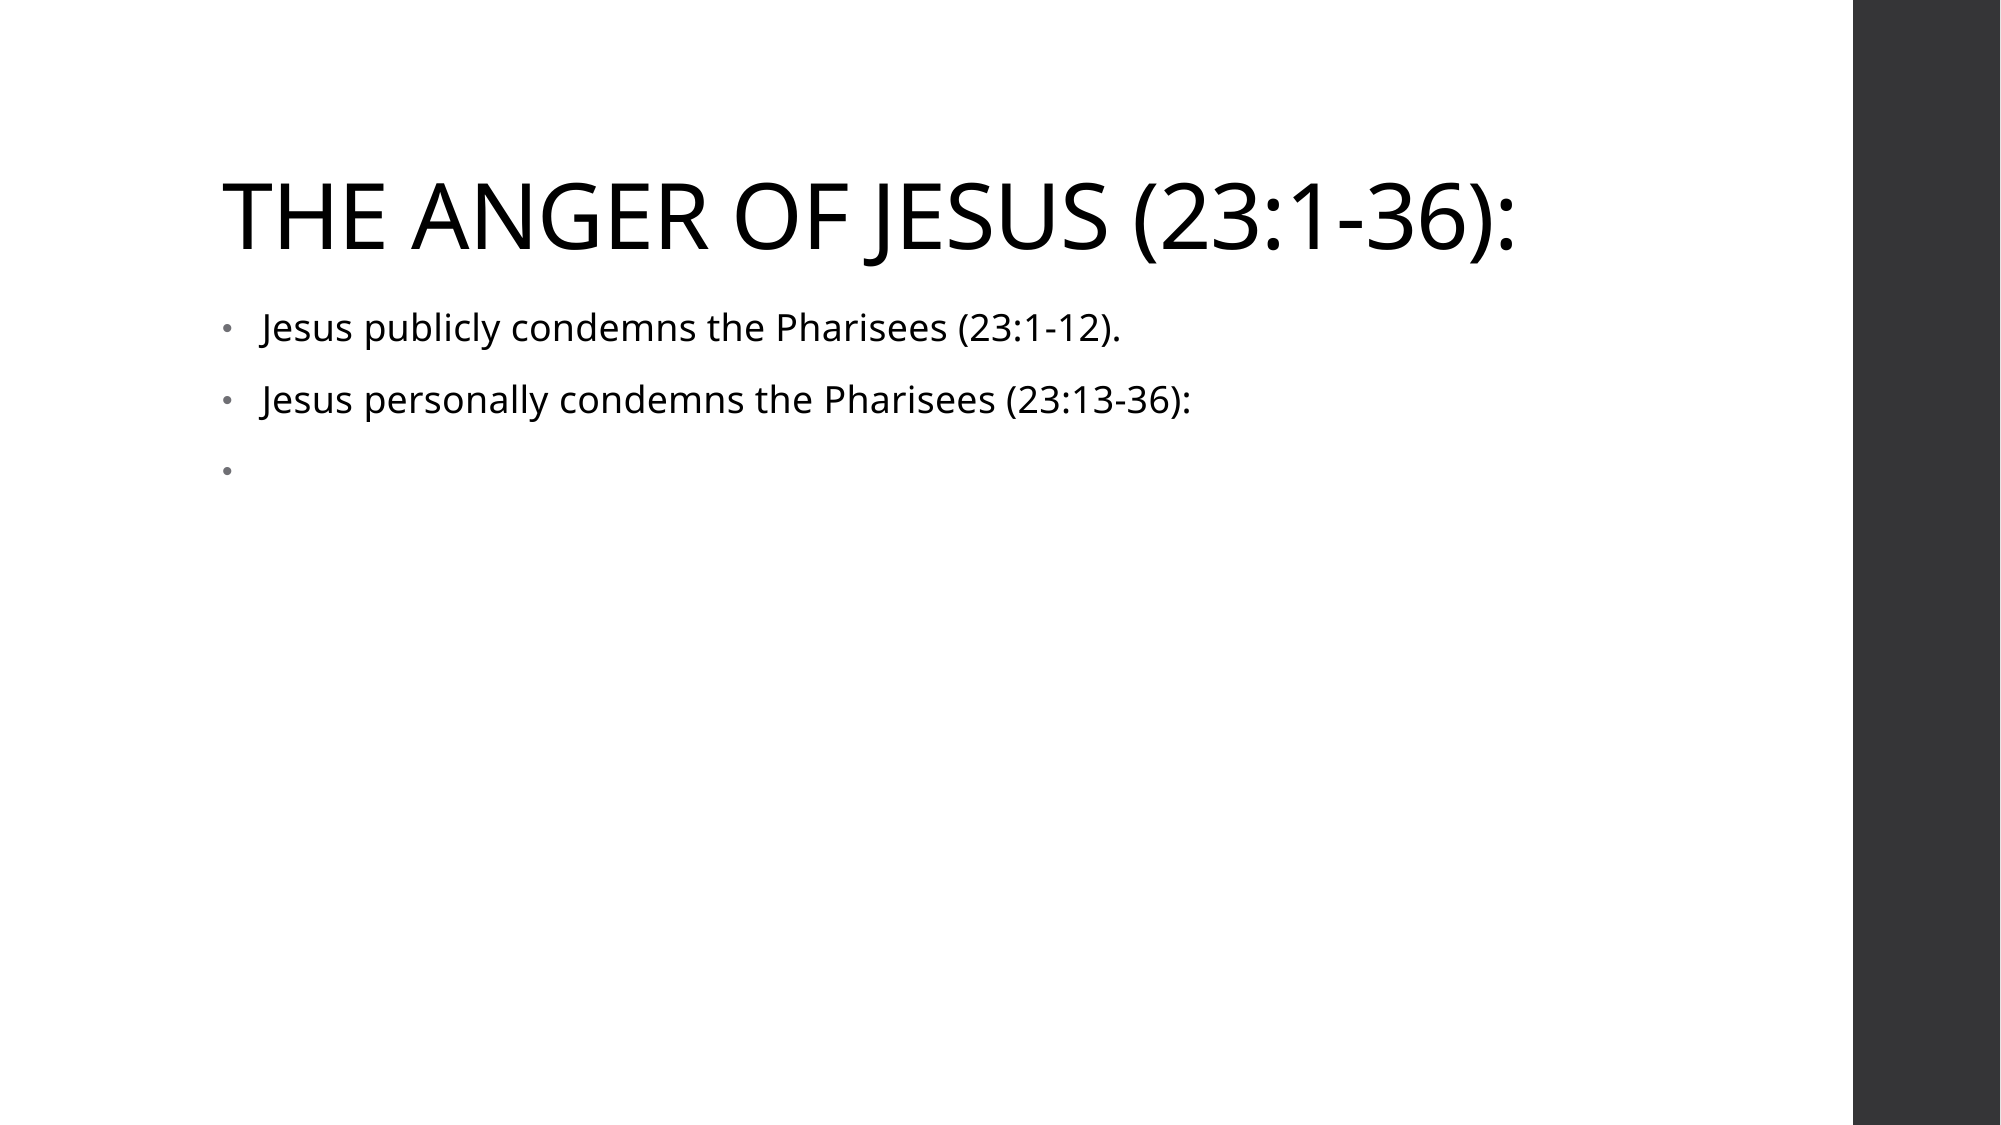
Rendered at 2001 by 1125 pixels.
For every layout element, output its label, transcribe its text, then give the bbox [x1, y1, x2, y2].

title THE ANGER OF JESUS (23:1-36): [206, 60, 1797, 278]
list Jesus publicly condemns the Pharisees (23:1-12). Jesus personally condemns the Pharisees (23:13-36): [206, 299, 1617, 1014]
